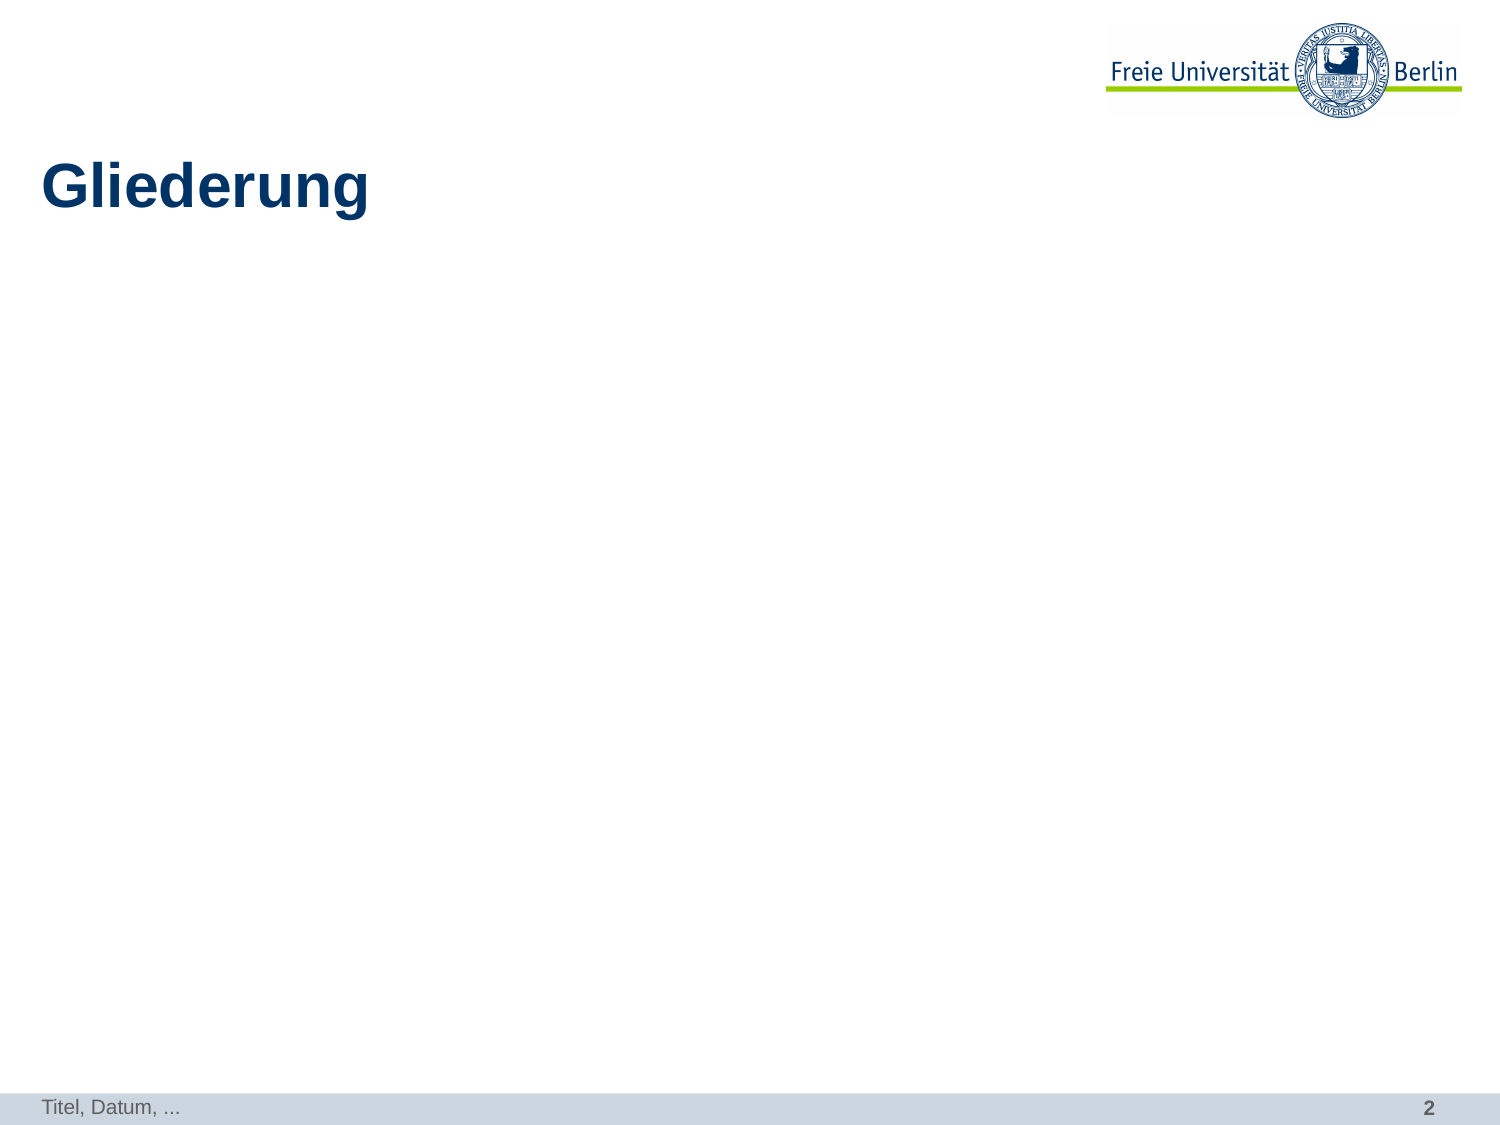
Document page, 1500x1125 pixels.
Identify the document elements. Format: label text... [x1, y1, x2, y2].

title Gliederung [41, 149, 1460, 222]
picture [1106, 23, 1462, 118]
